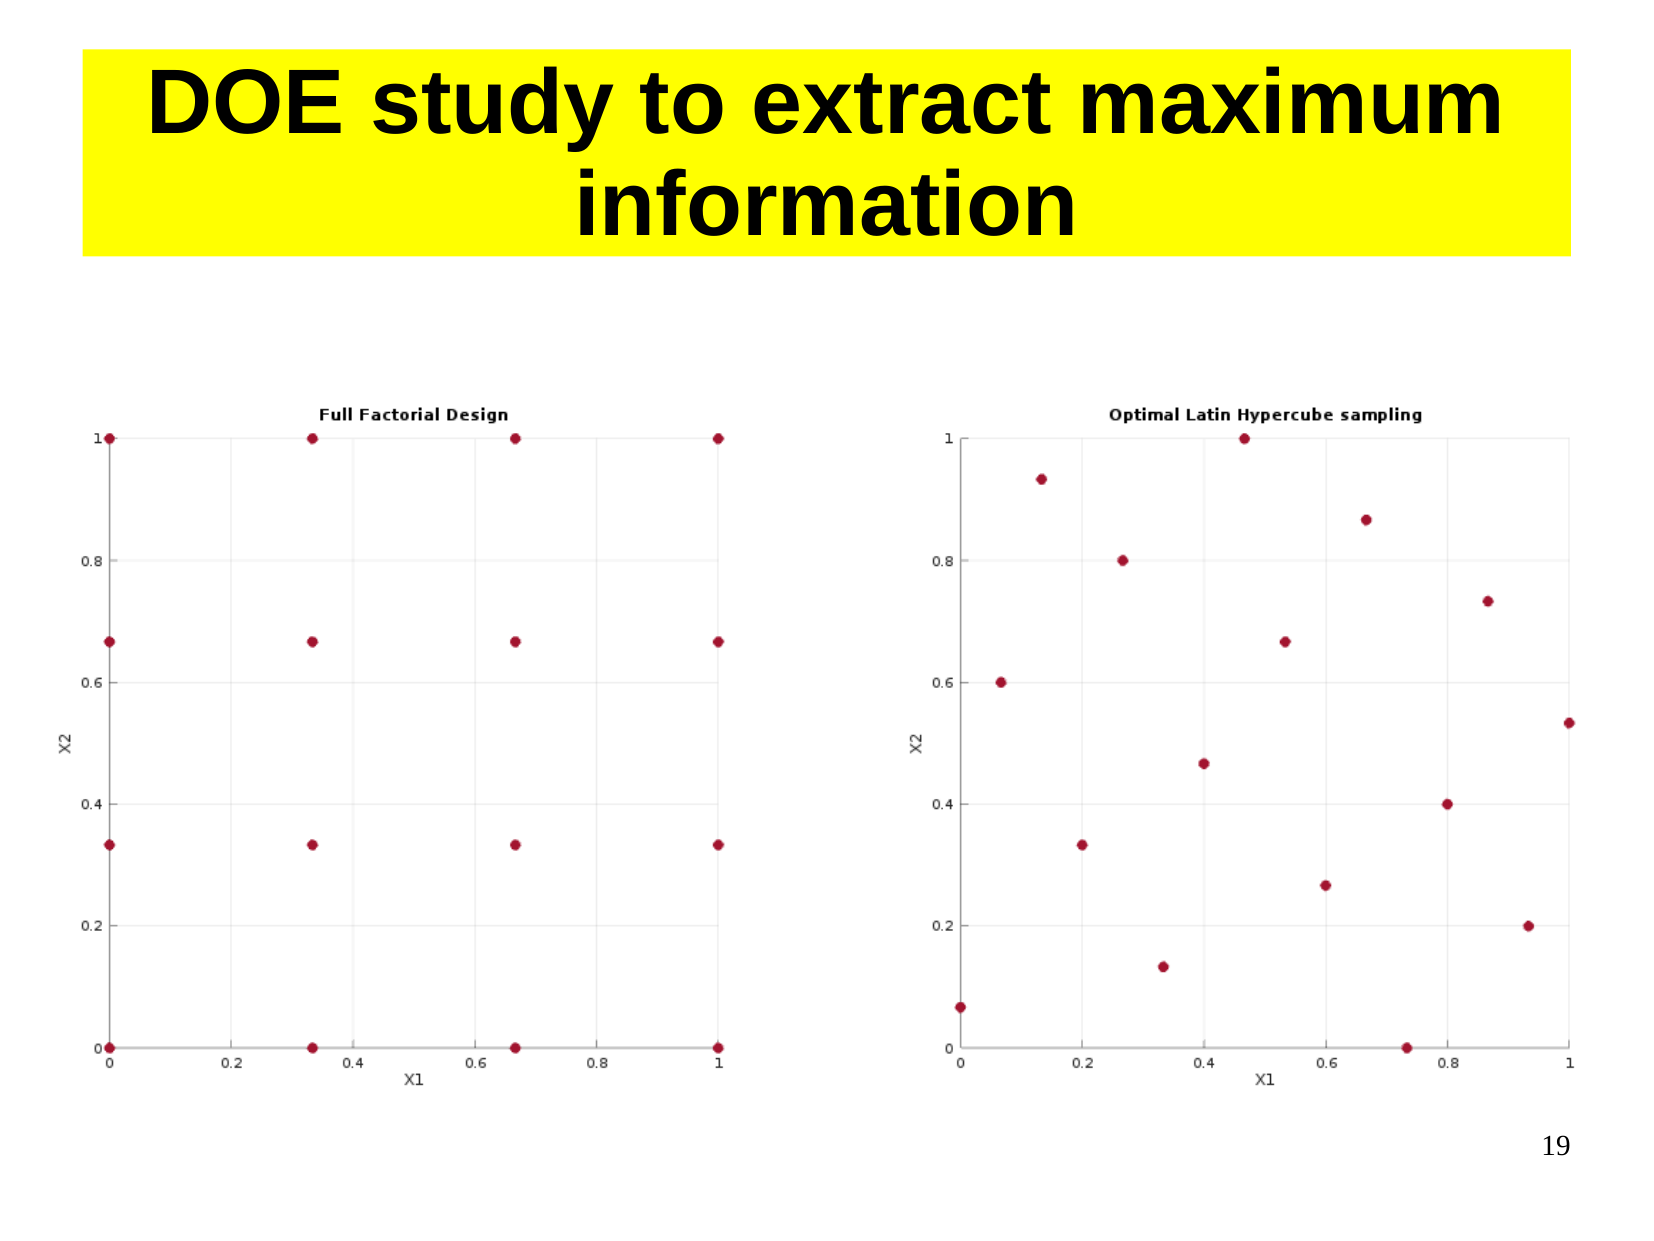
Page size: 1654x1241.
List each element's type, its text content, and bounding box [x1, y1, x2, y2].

picture [42, 362, 1607, 1111]
title DOE study to extract maximum information [82, 49, 1571, 257]
